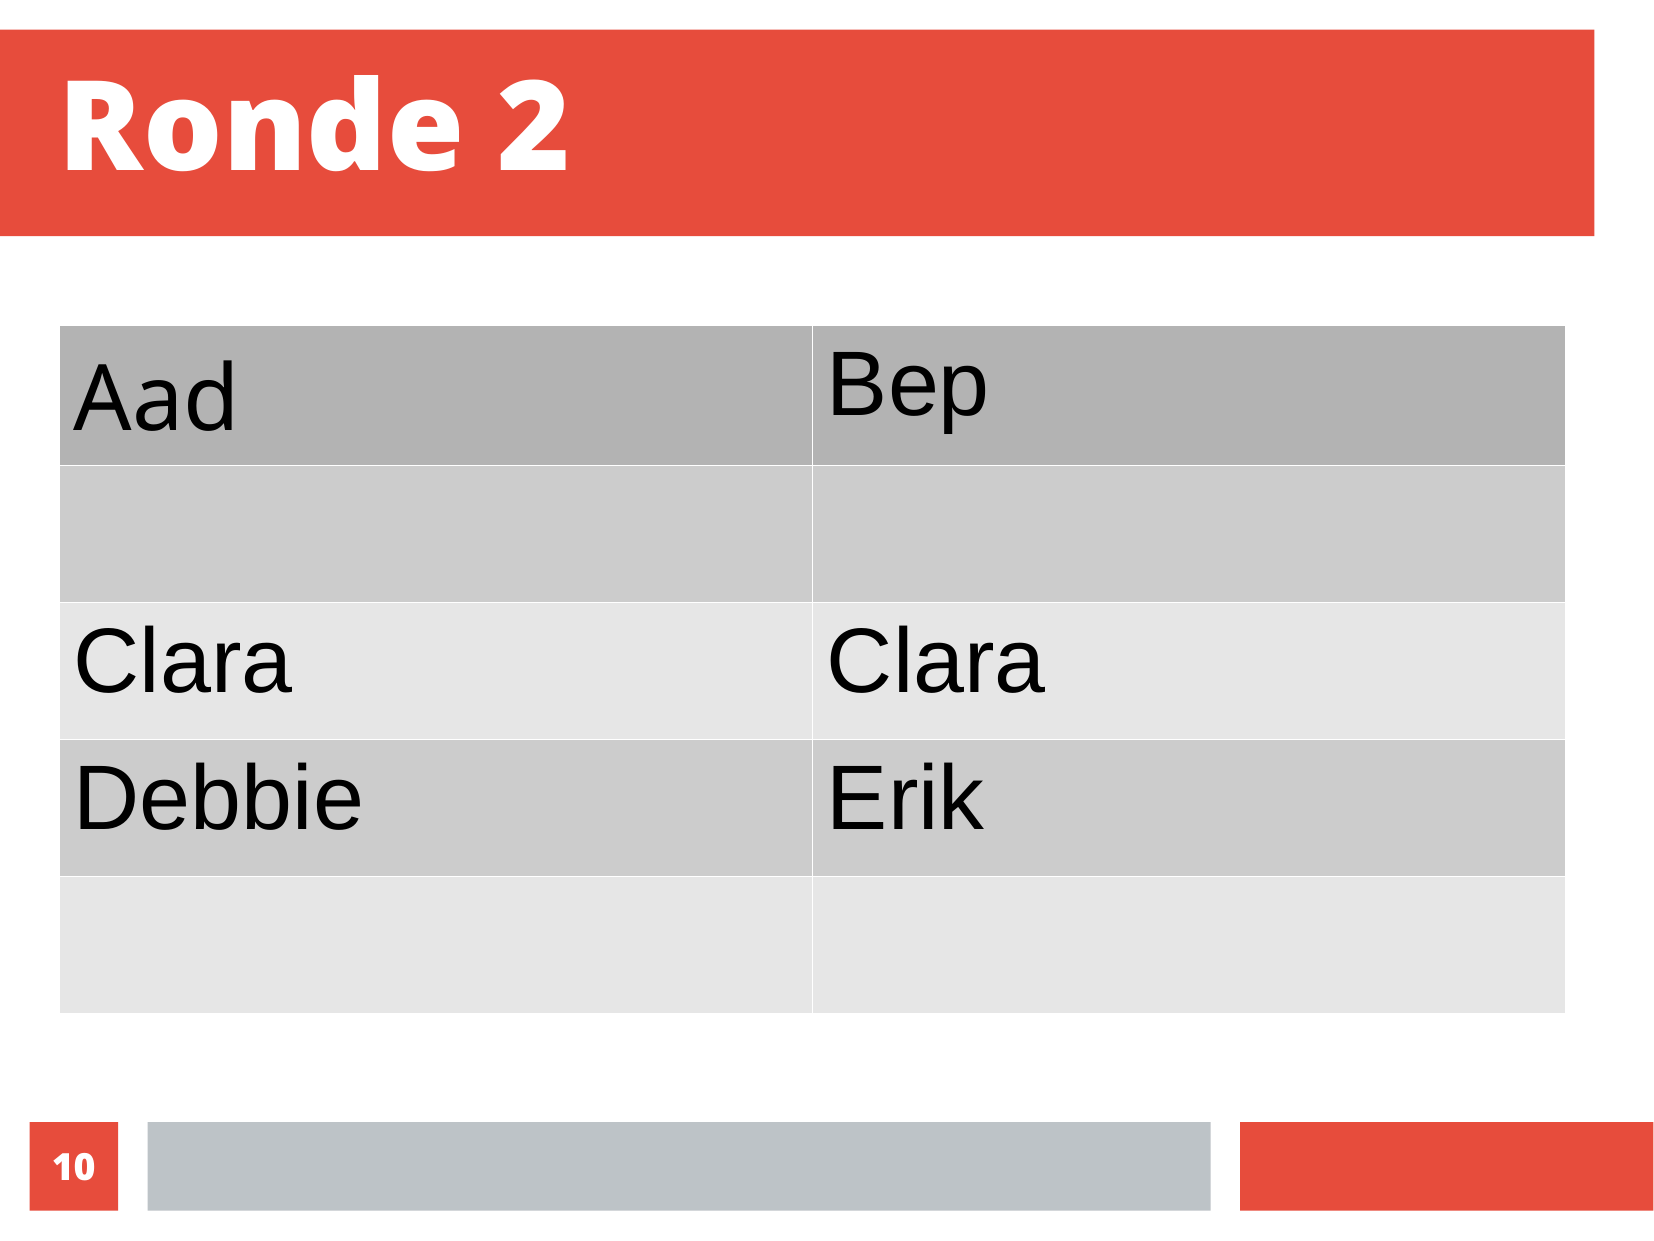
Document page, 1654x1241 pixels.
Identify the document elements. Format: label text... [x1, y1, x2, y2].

table_header Aad [60, 326, 812, 465]
table_cell [60, 466, 812, 602]
table_cell Erik [813, 740, 1565, 876]
table_cell [813, 877, 1565, 1013]
table_cell [813, 466, 1565, 602]
table_cell Clara [60, 603, 812, 739]
table_cell Debbie [60, 740, 812, 876]
title Ronde 2 [59, 59, 1595, 207]
table_cell [60, 877, 812, 1013]
table_header Bep [813, 326, 1565, 465]
table_cell Clara [813, 603, 1565, 739]
